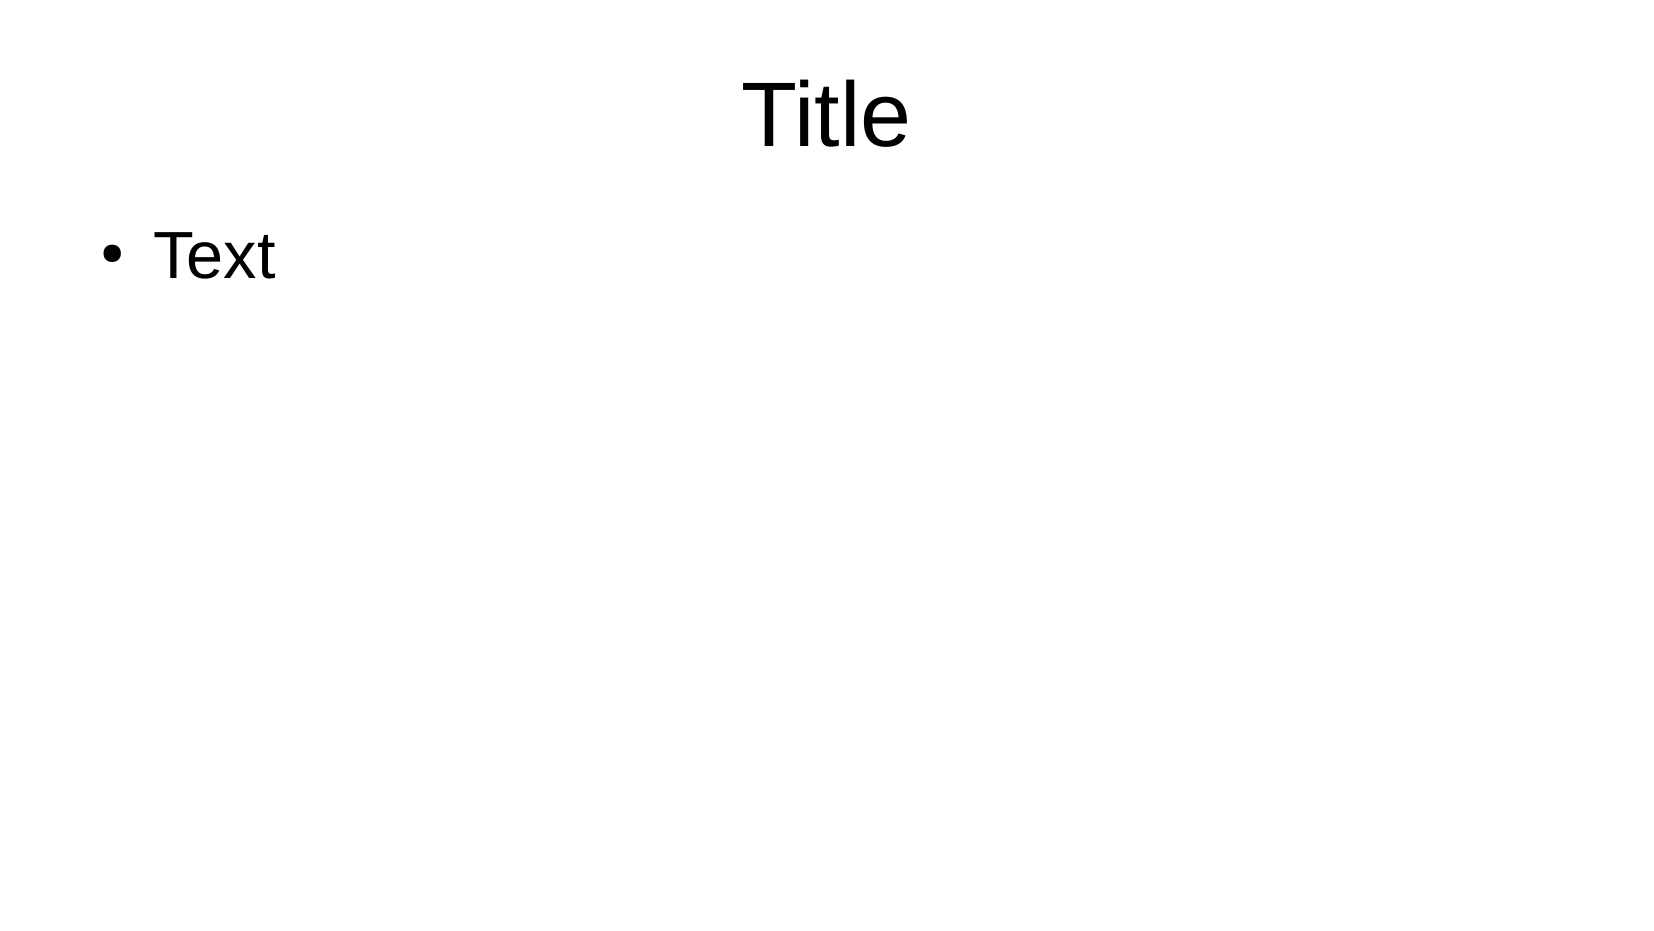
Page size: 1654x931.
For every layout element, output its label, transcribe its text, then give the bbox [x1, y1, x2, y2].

list Text [82, 217, 1571, 758]
title Title [82, 37, 1571, 193]
